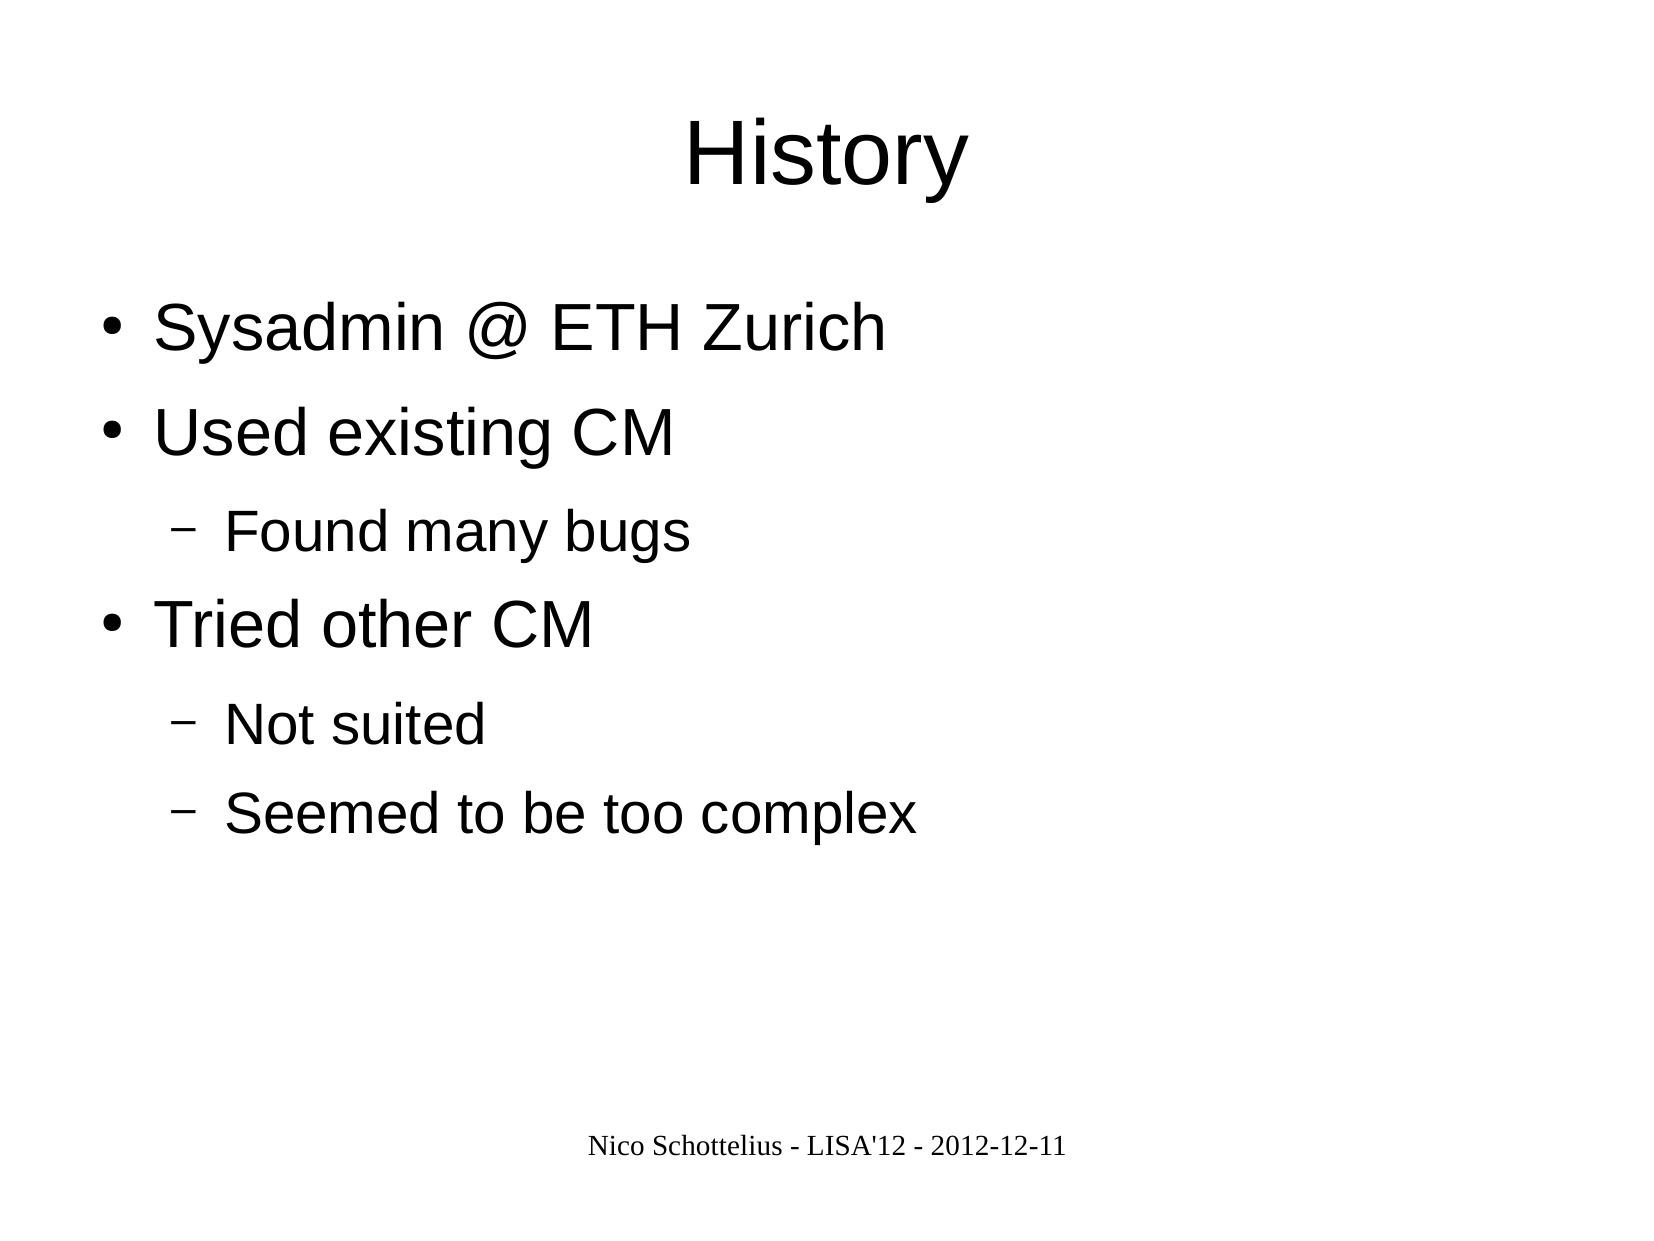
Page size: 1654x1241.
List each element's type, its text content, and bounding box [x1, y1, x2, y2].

title History [82, 49, 1571, 257]
list Sysadmin @ ETH Zurich Used existing CM Found many bugs Tried other CM Not suited Seemed to be too complex [82, 290, 1538, 1010]
